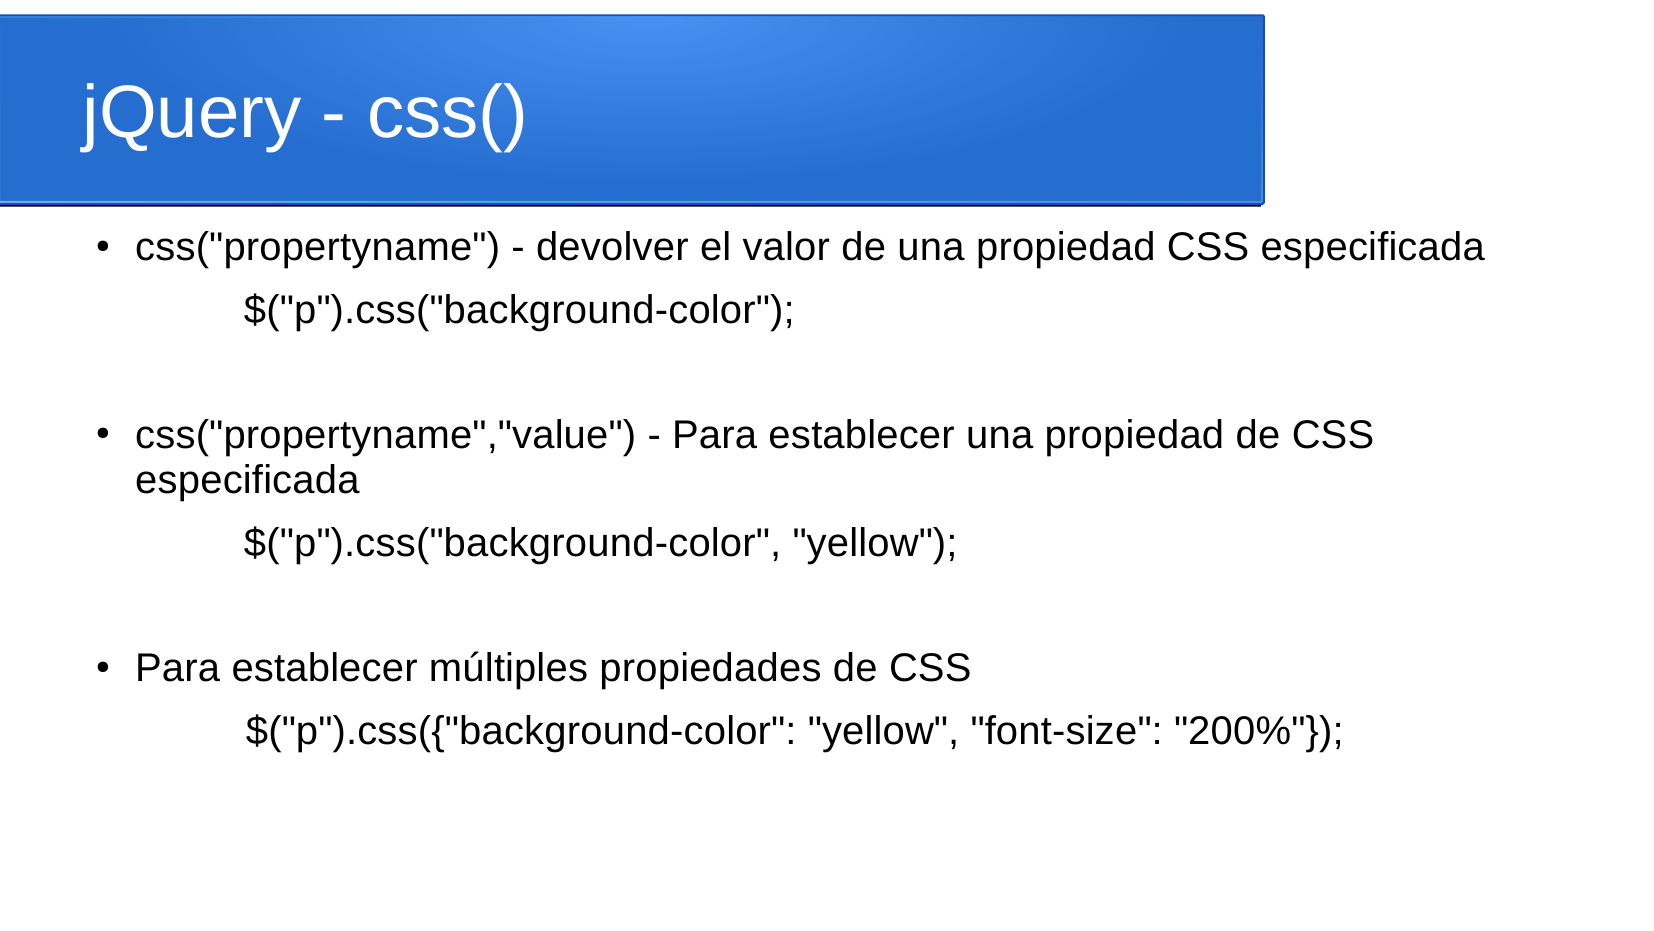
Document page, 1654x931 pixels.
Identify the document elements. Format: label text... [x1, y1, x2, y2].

list css("propertyname") - devolver el valor de una propiedad CSS especificada $("p").css("background-color"); css("propertyname","value") - Para establecer una propiedad de CSS especificada $("p").css("background-color", "yellow"); Para establecer múltiples propiedades de CSS $("p").css({"background-color": "yellow", "font-size": "200%"}); [82, 224, 1571, 764]
title jQuery - css() [82, 35, 1235, 189]
